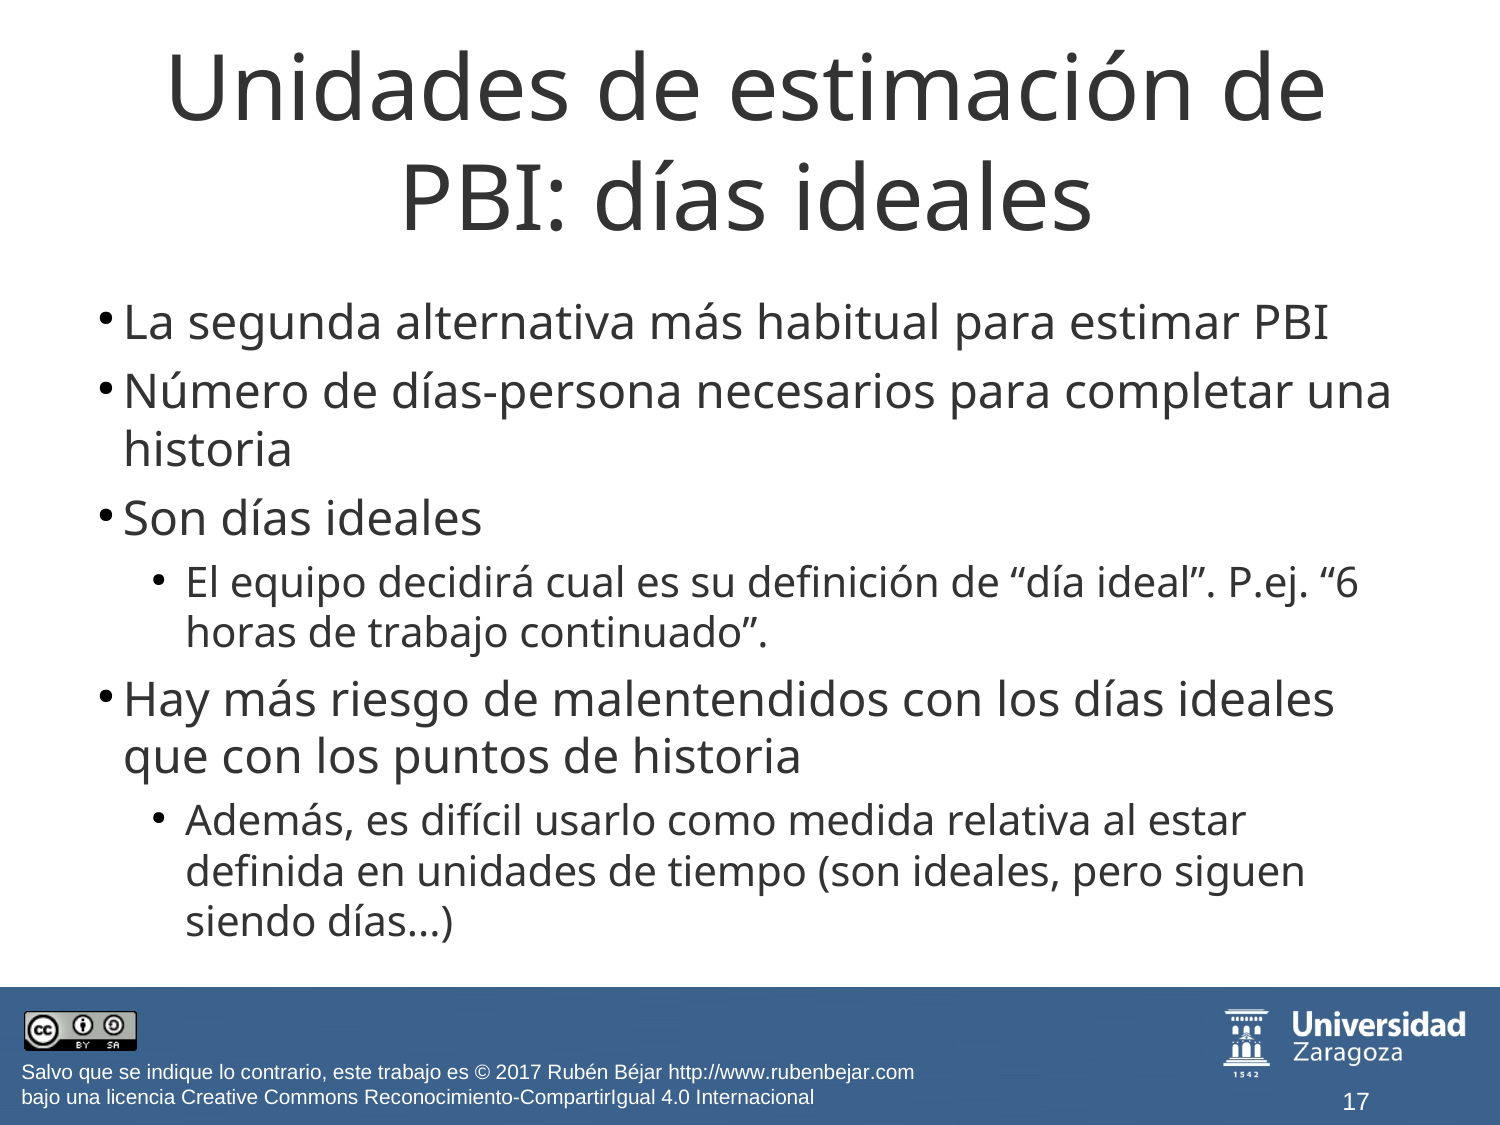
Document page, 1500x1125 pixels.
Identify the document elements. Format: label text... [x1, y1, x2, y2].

picture [0, 987, 1500, 1125]
list La segunda alternativa más habitual para estimar PBI Número de días-persona necesarios para completar una historia Son días ideales El equipo decidirá cual es su definición de “día ideal”. P.ej. “6 horas de trabajo continuado”. Hay más riesgo de malentendidos con los días ideales que con los puntos de historia Además, es difícil usarlo como medida relativa al estar definida en unidades de tiempo (son ideales, pero siguen siendo días...) [82, 283, 1418, 957]
title Unidades de estimación de PBI: días ideales [74, 21, 1420, 257]
